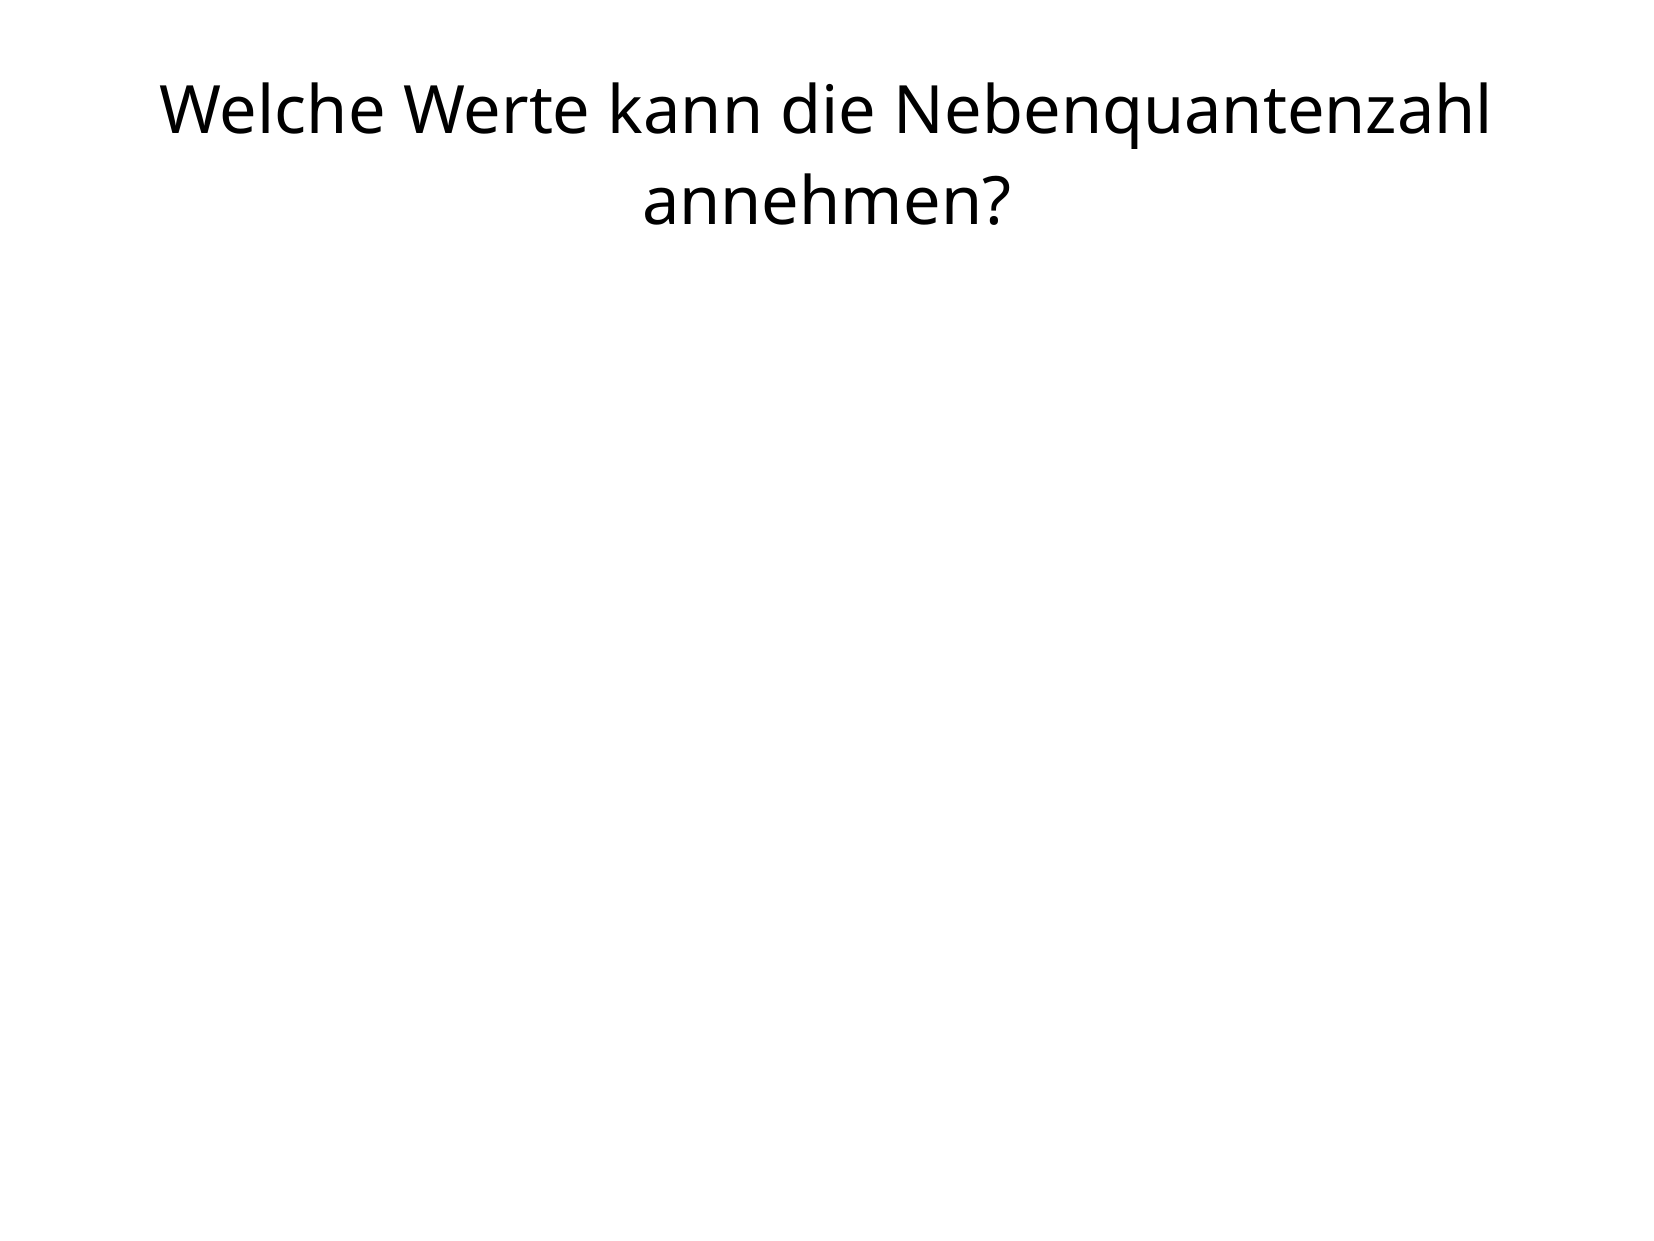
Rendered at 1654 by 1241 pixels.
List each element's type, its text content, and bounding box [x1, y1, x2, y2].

title Welche Werte kann die Nebenquantenzahl annehmen? [82, 49, 1571, 257]
